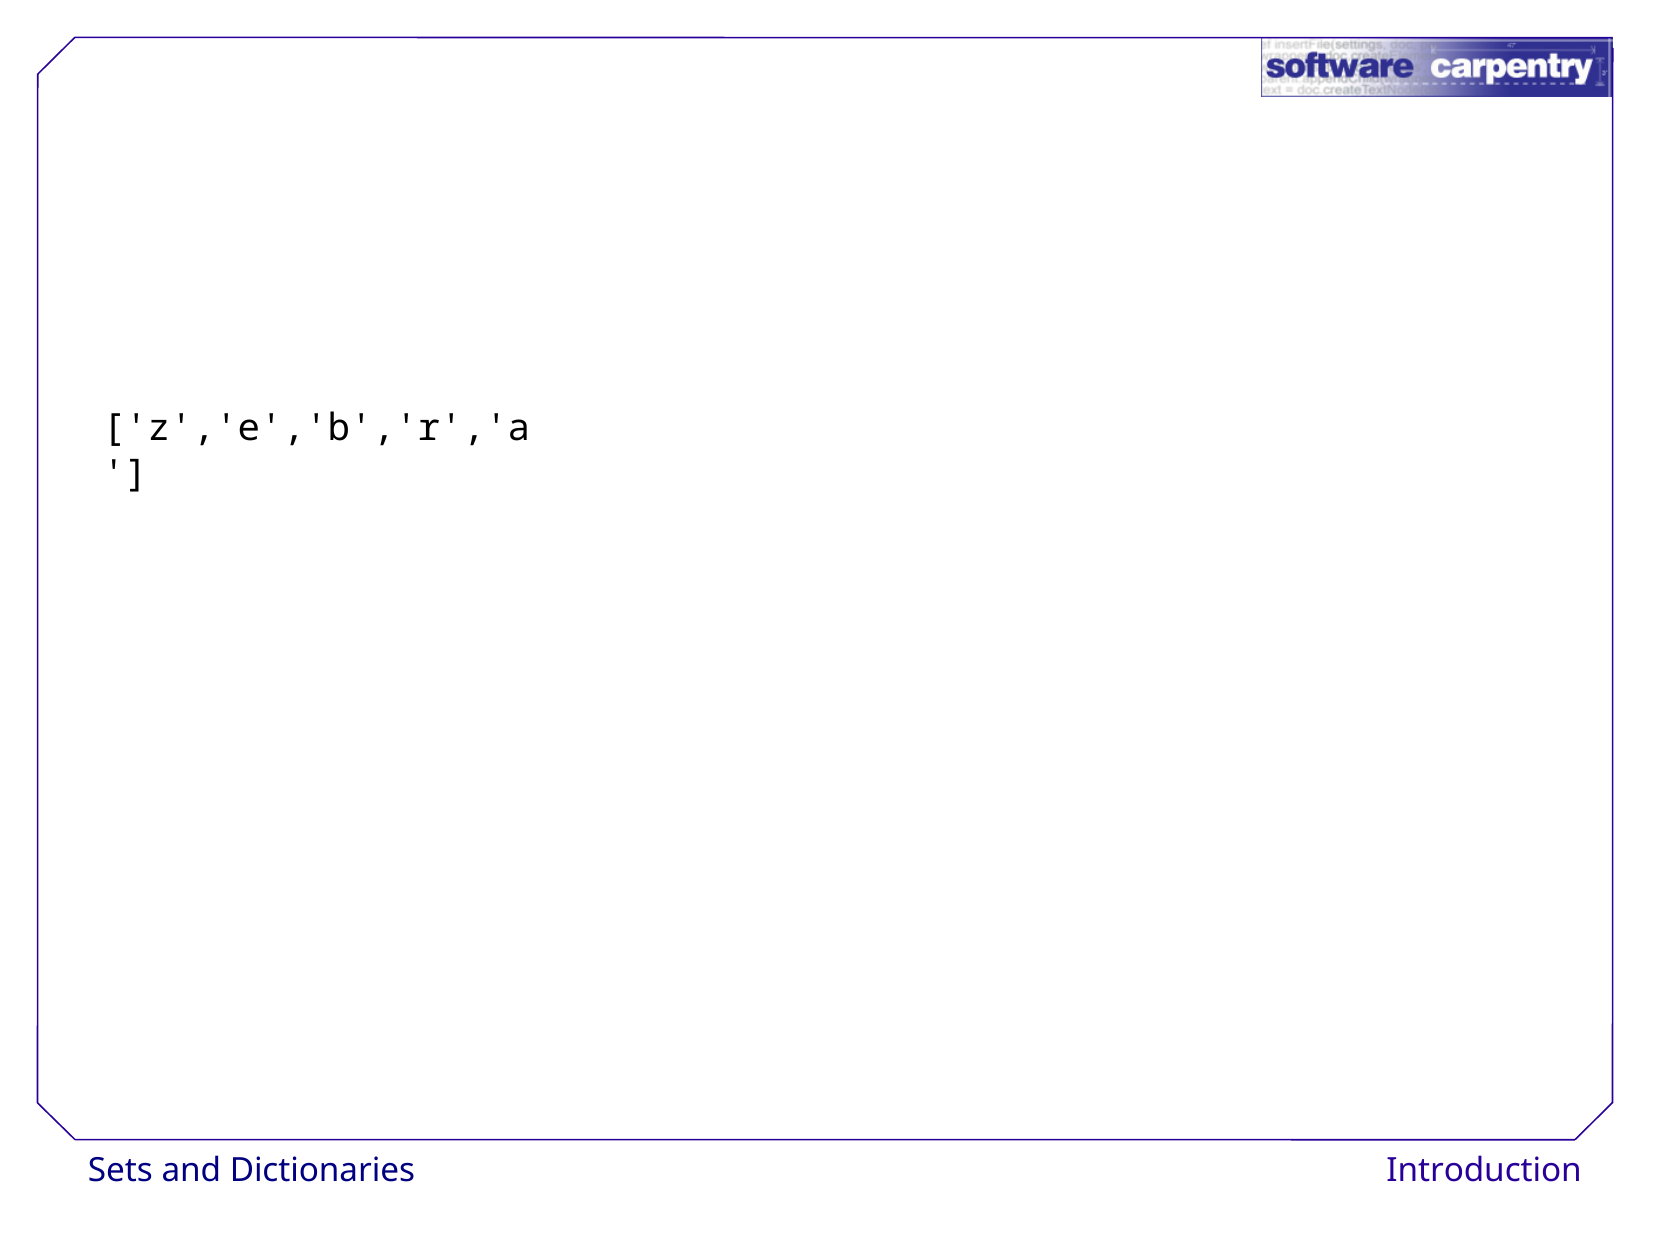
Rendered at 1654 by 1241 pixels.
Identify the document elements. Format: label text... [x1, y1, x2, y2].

text_box ['z','e','b','r','a'] [80, 393, 553, 469]
picture [1261, 39, 1613, 97]
